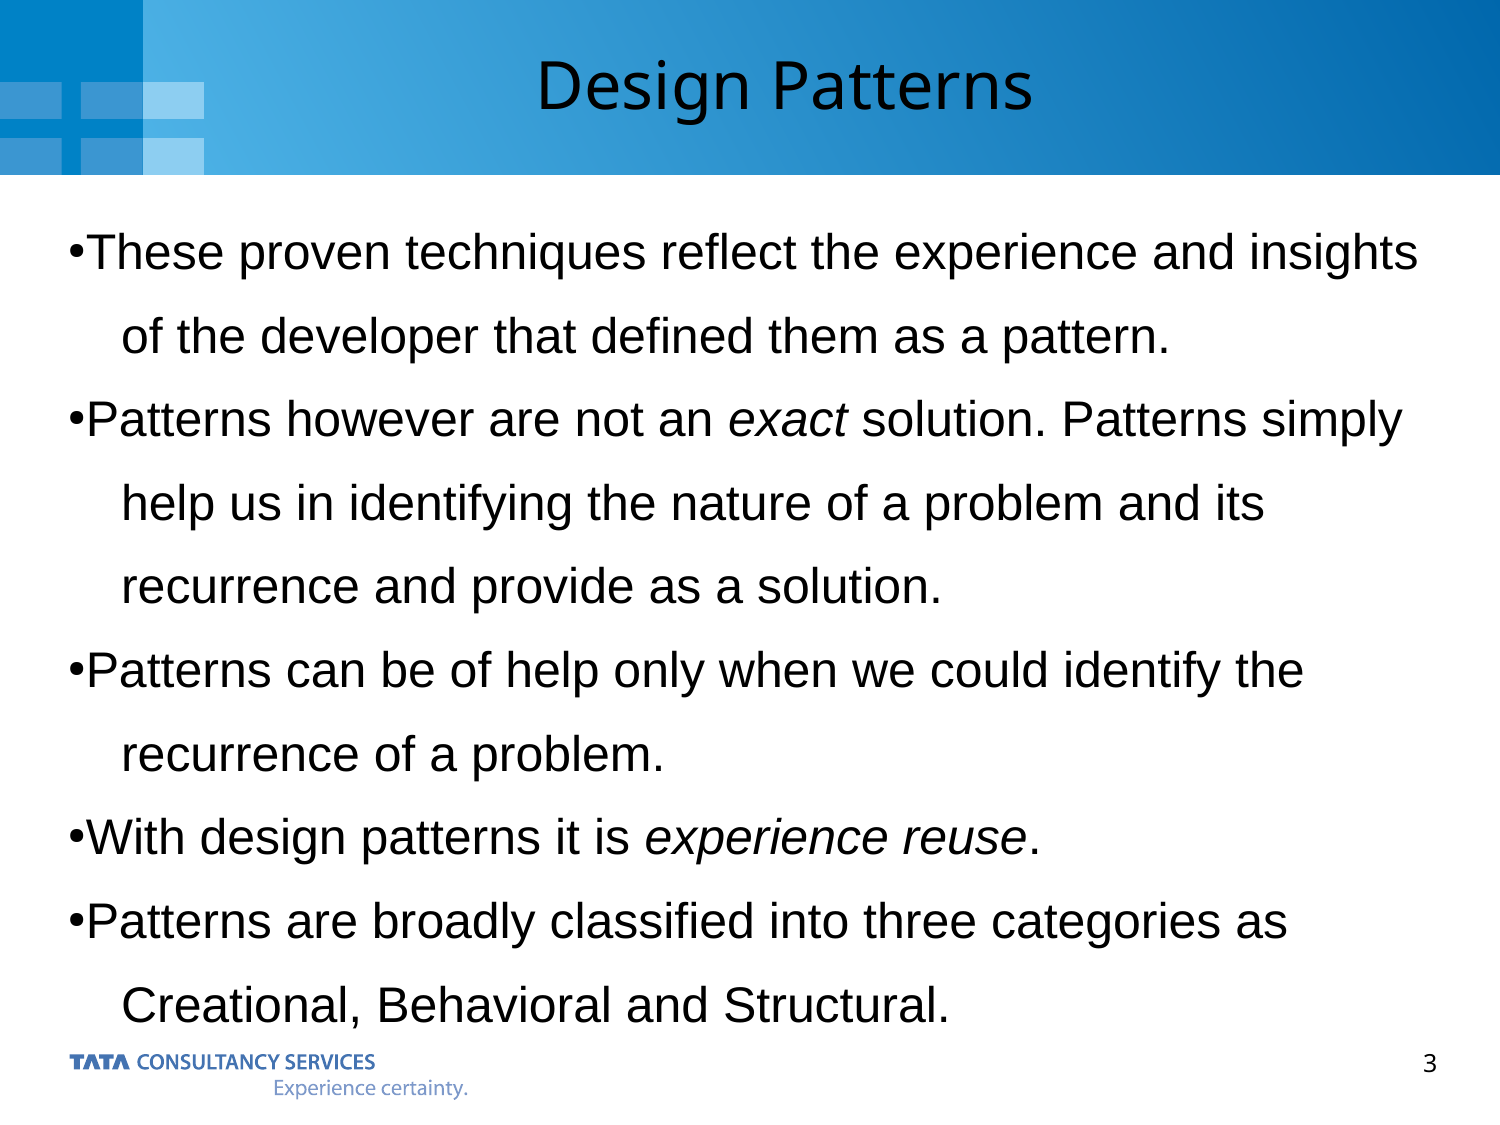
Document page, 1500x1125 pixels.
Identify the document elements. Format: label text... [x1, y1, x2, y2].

text_box Design Patterns [224, 11, 1347, 154]
text_box These proven techniques reflect the experience and insights of the developer that defined them as a pattern. Patterns however are not an exact solution. Patterns simply help us in identifying the nature of a problem and its recurrence and provide as a solution. Patterns can be of help only when we could identify the recurrence of a problem. With design patterns it is experience reuse. Patterns are broadly classified into three categories as Creational, Behavioral and Structural. [35, 188, 1465, 1040]
